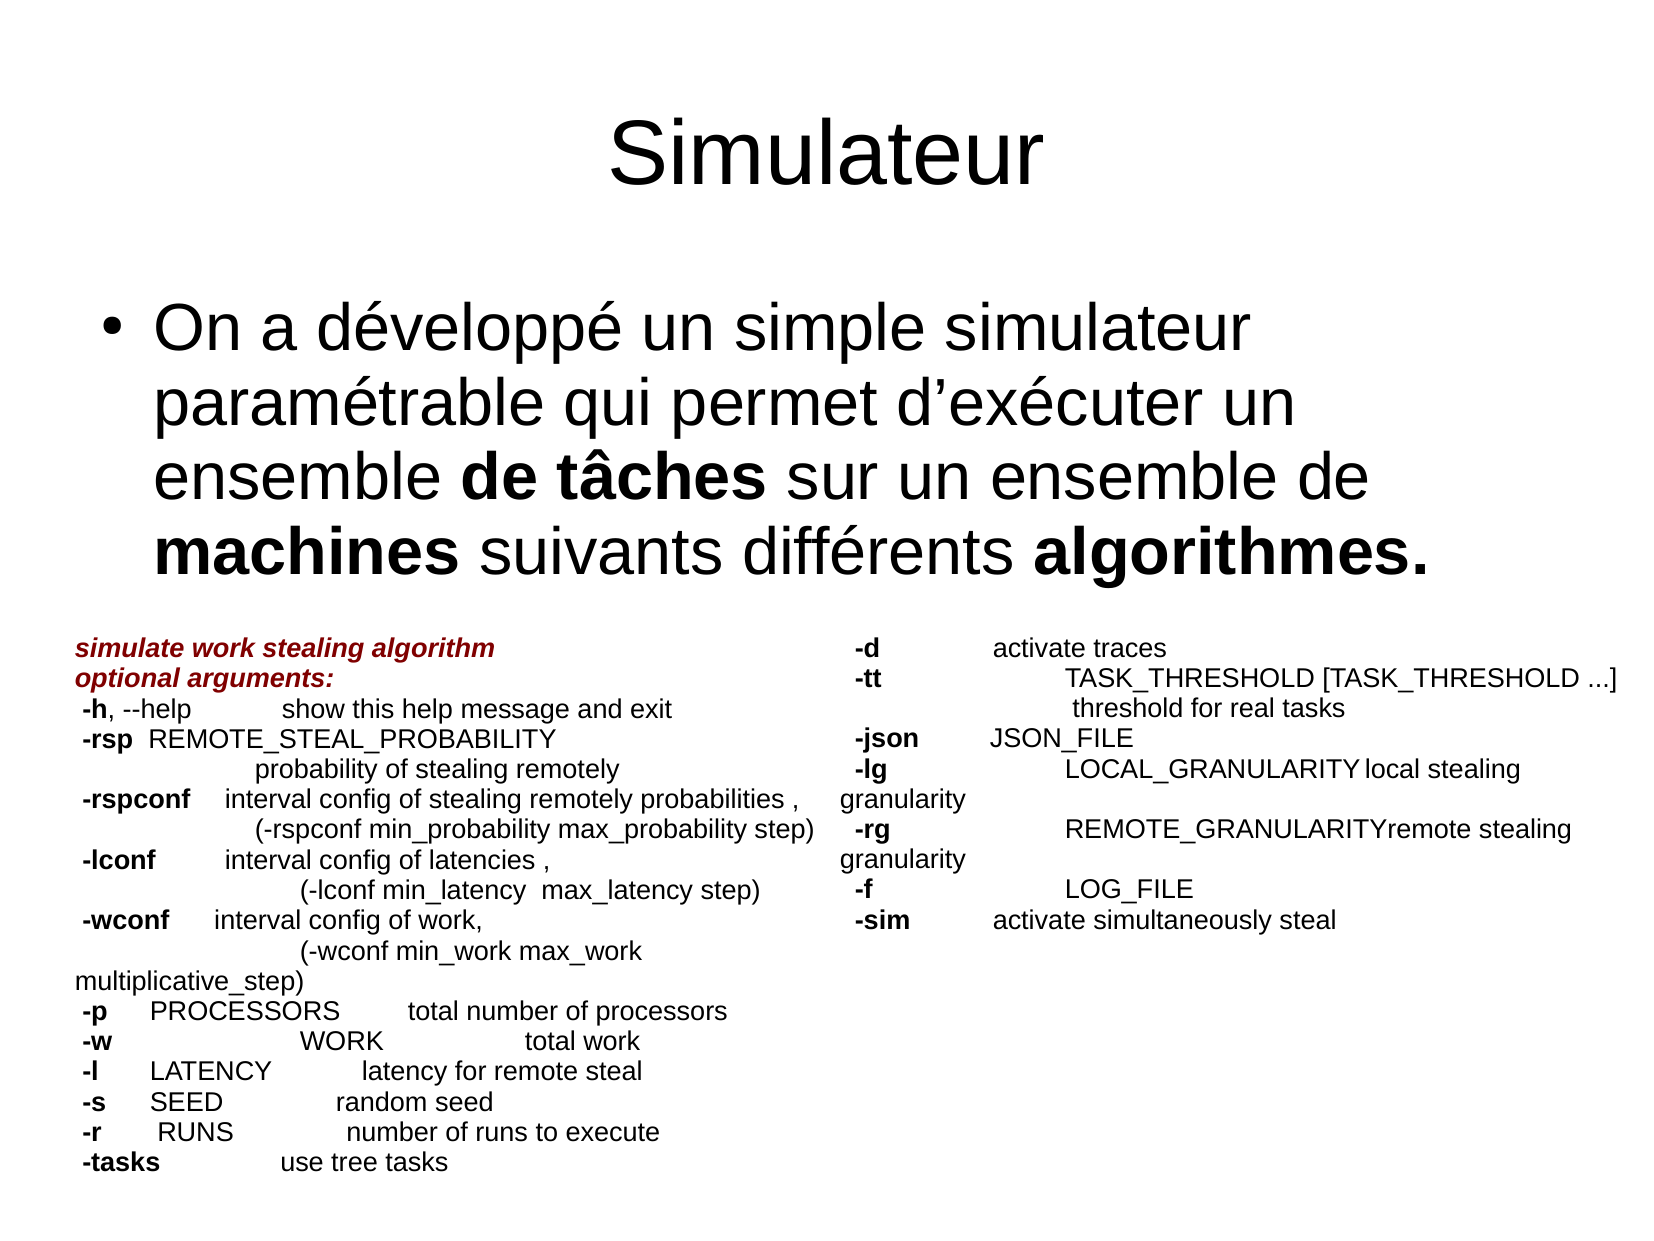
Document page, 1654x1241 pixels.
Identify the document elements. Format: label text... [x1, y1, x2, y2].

text_box simulate work stealing algorithm optional arguments: -h, --help show this help message and exit -rsp REMOTE_STEAL_PROBABILITY probability of stealing remotely -rspconf interval config of stealing remotely probabilities , (-rspconf min_probability max_probability step) -lconf interval config of latencies , (-lconf min_latency max_latency step) -wconf interval config of work, (-wconf min_work max_work multiplicative_step) -p PROCESSORS total number of processors -w WORK total work -l LATENCY latency for remote steal -s SEED random seed -r RUNS number of runs to execute -tasks use tree tasks [60, 625, 825, 1185]
text_box -d activate traces -tt TASK_THRESHOLD [TASK_THRESHOLD ...] threshold for real tasks -json JSON_FILE -lg LOCAL_GRANULARITY local stealing granularity -rg REMOTE_GRANULARITYremote stealing granularity -f LOG_FILE -sim activate simultaneously steal [825, 625, 1654, 1241]
title Simulateur [82, 49, 1571, 257]
list On a développé un simple simulateur paramétrable qui permet d’exécuter un ensemble de tâches sur un ensemble de machines suivants différents algorithmes. [82, 289, 1571, 615]
